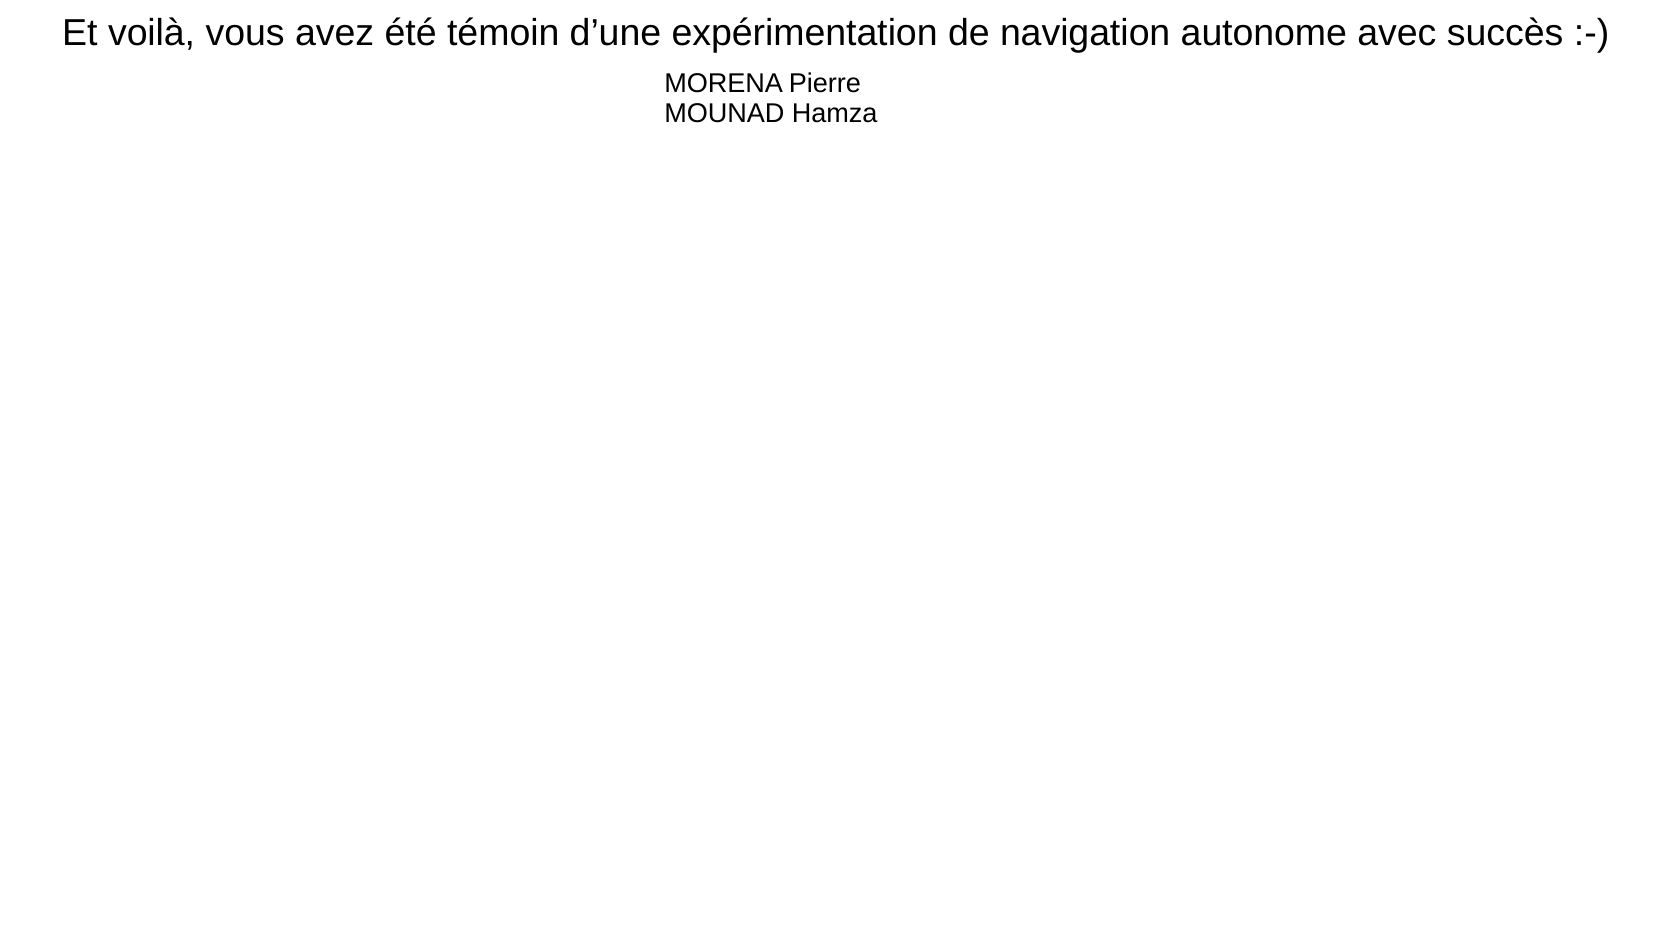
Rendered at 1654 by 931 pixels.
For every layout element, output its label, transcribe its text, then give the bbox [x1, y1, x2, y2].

text_box Et voilà, vous avez été témoin d’une expérimentation de navigation autonome avec succès :-) [47, 4, 1625, 62]
text_box MORENA Pierre MOUNAD Hamza [649, 62, 893, 136]
